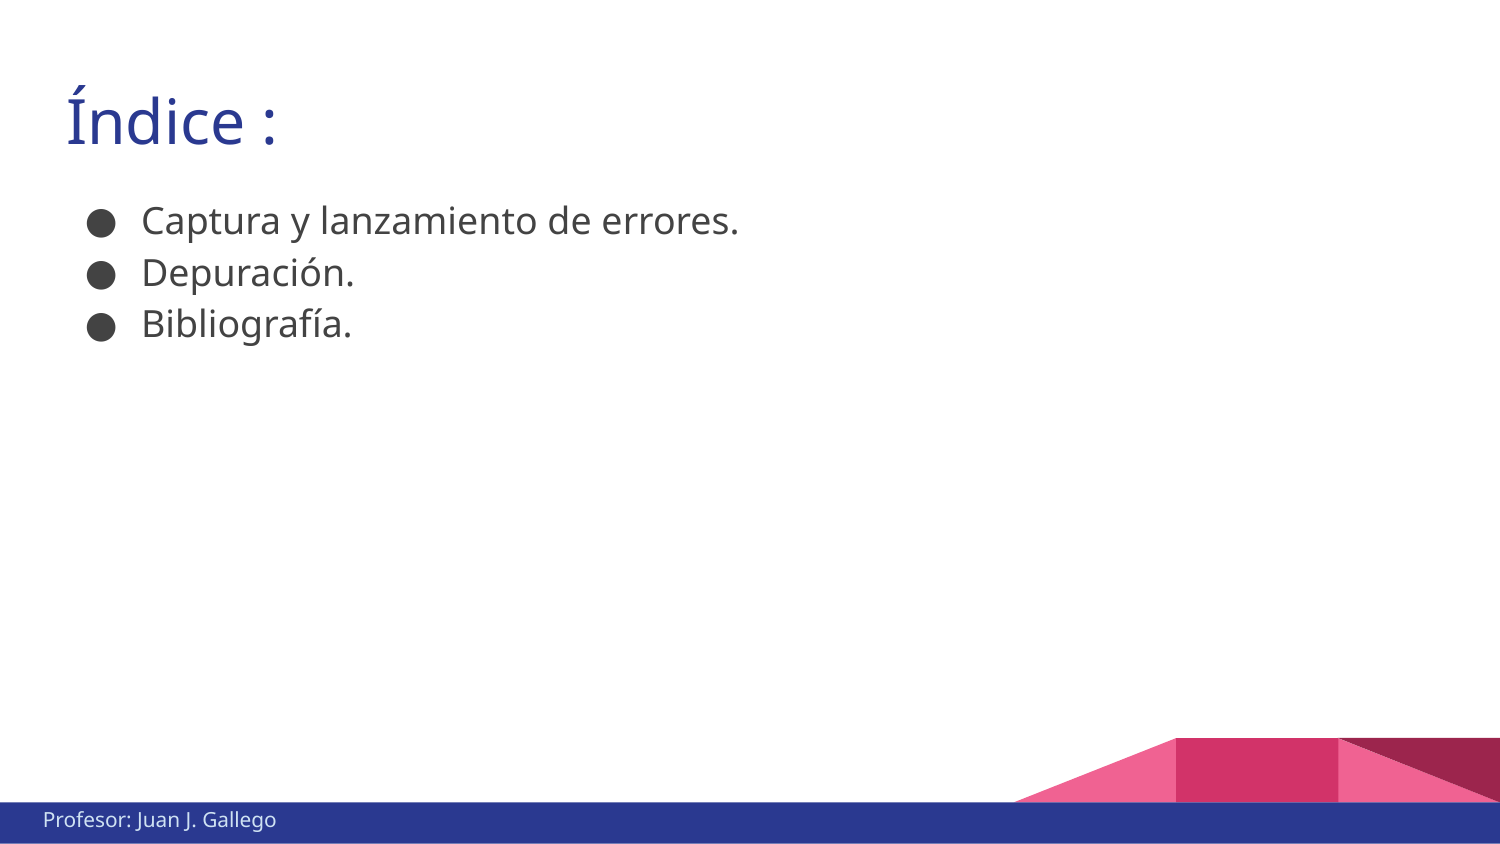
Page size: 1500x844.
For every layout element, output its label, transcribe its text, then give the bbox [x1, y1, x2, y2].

title Índice : [51, 67, 1449, 167]
list Captura y lanzamiento de errores. Depuración. Bibliografía. [51, 174, 1449, 723]
